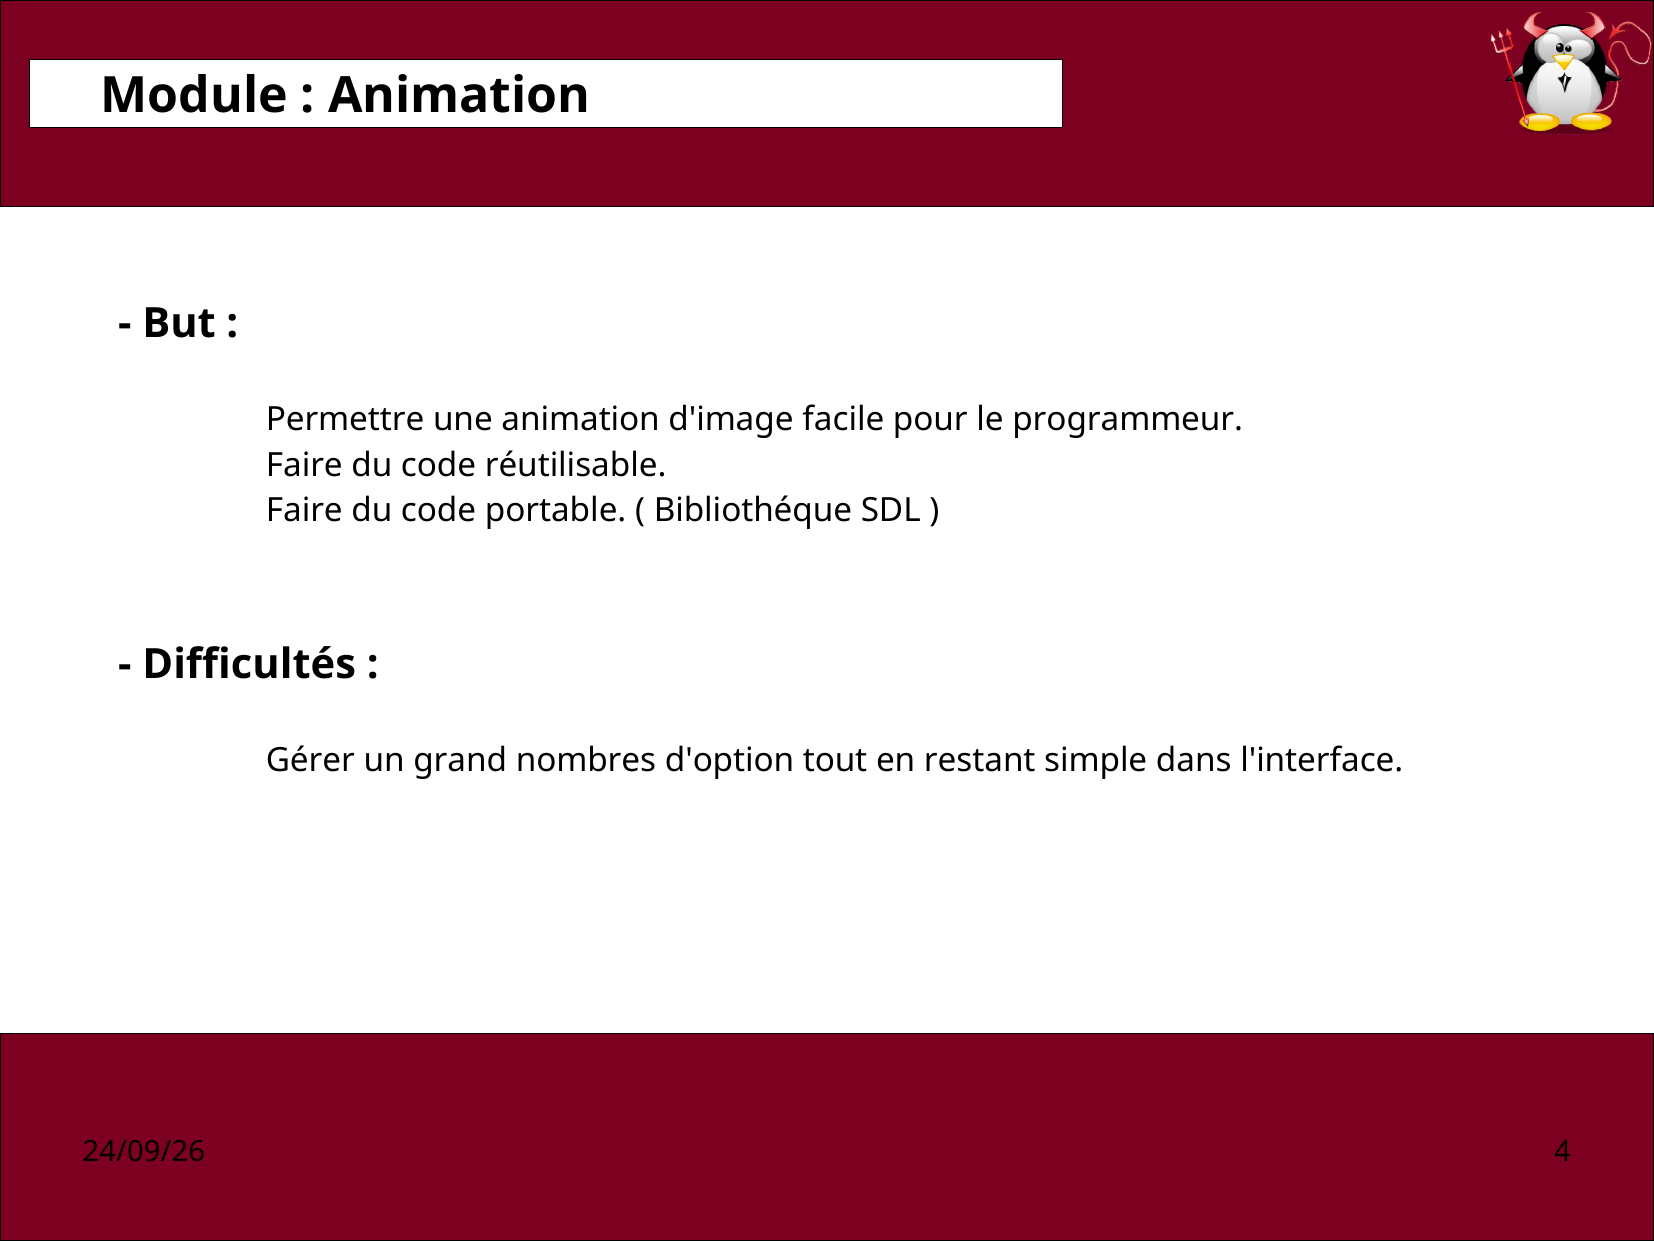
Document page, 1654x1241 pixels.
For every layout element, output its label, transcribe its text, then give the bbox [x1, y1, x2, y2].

picture [0, 207, 1654, 1033]
text_box Module : Animation [29, 59, 1063, 122]
text_box - But : Permettre une animation d'image facile pour le programmeur. Faire du code réutilisable. Faire du code portable. ( Bibliothéque SDL ) - Difficultés : Gérer un grand nombres d'option tout en restant simple dans l'interface. [118, 236, 1536, 819]
picture [1476, 0, 1654, 178]
